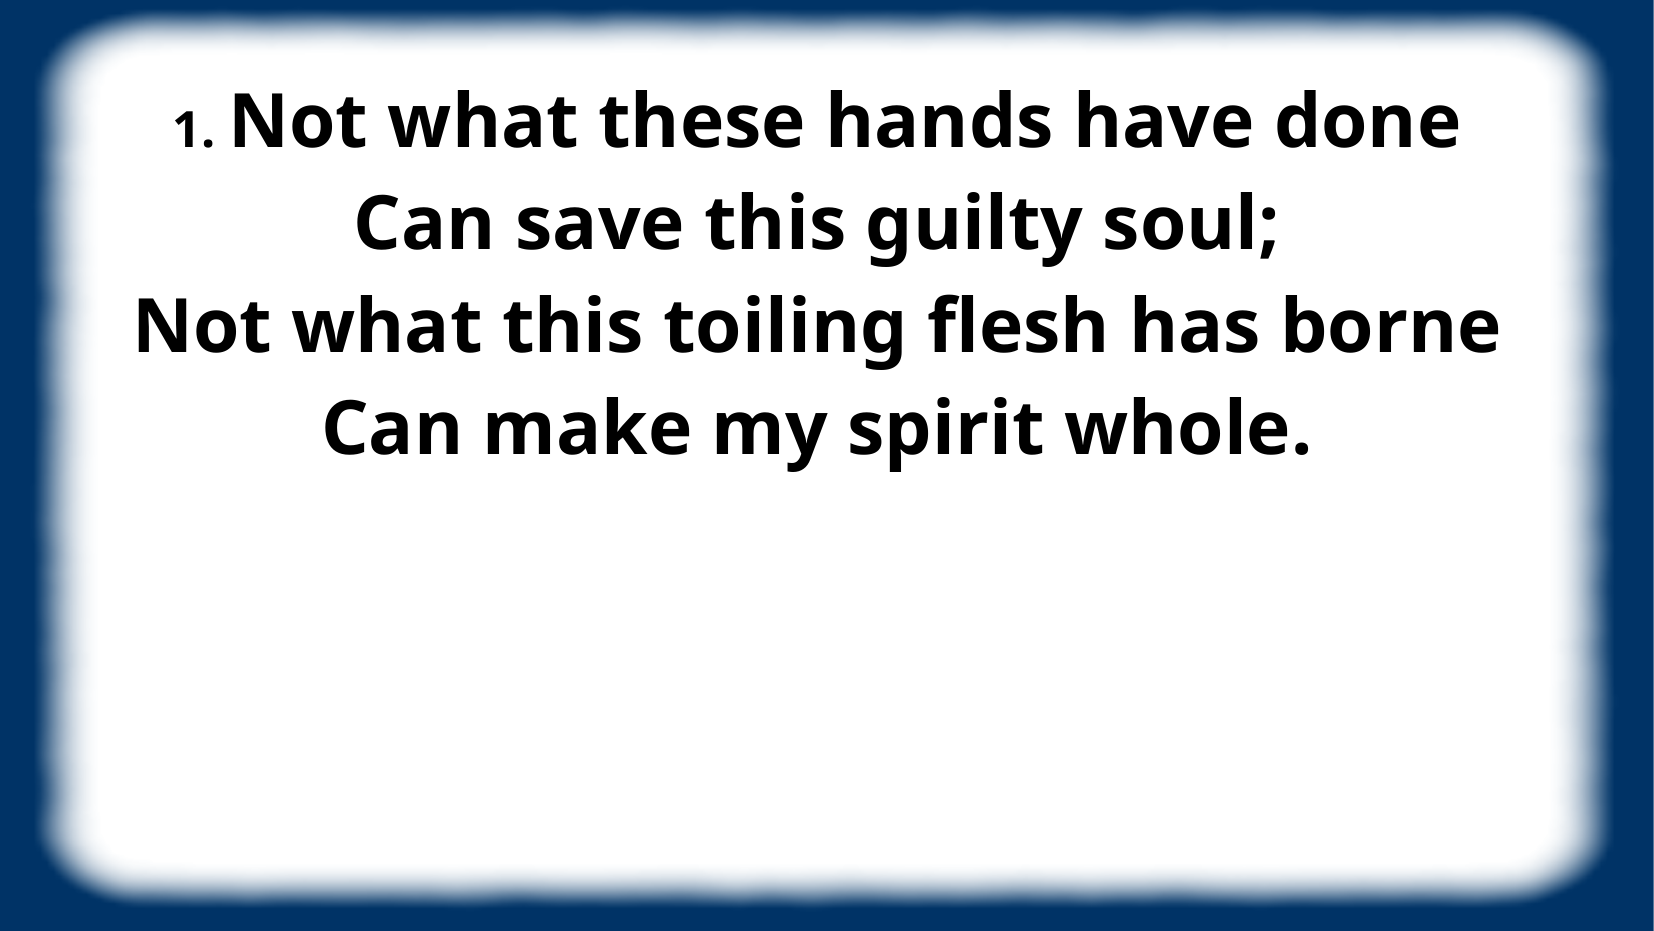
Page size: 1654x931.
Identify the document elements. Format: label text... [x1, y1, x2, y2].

text_box 1. Not what these hands have done Can save this guilty soul; Not what this toiling flesh has borne Can make my spirit whole. [105, 60, 1531, 473]
picture [0, 0, 1654, 931]
